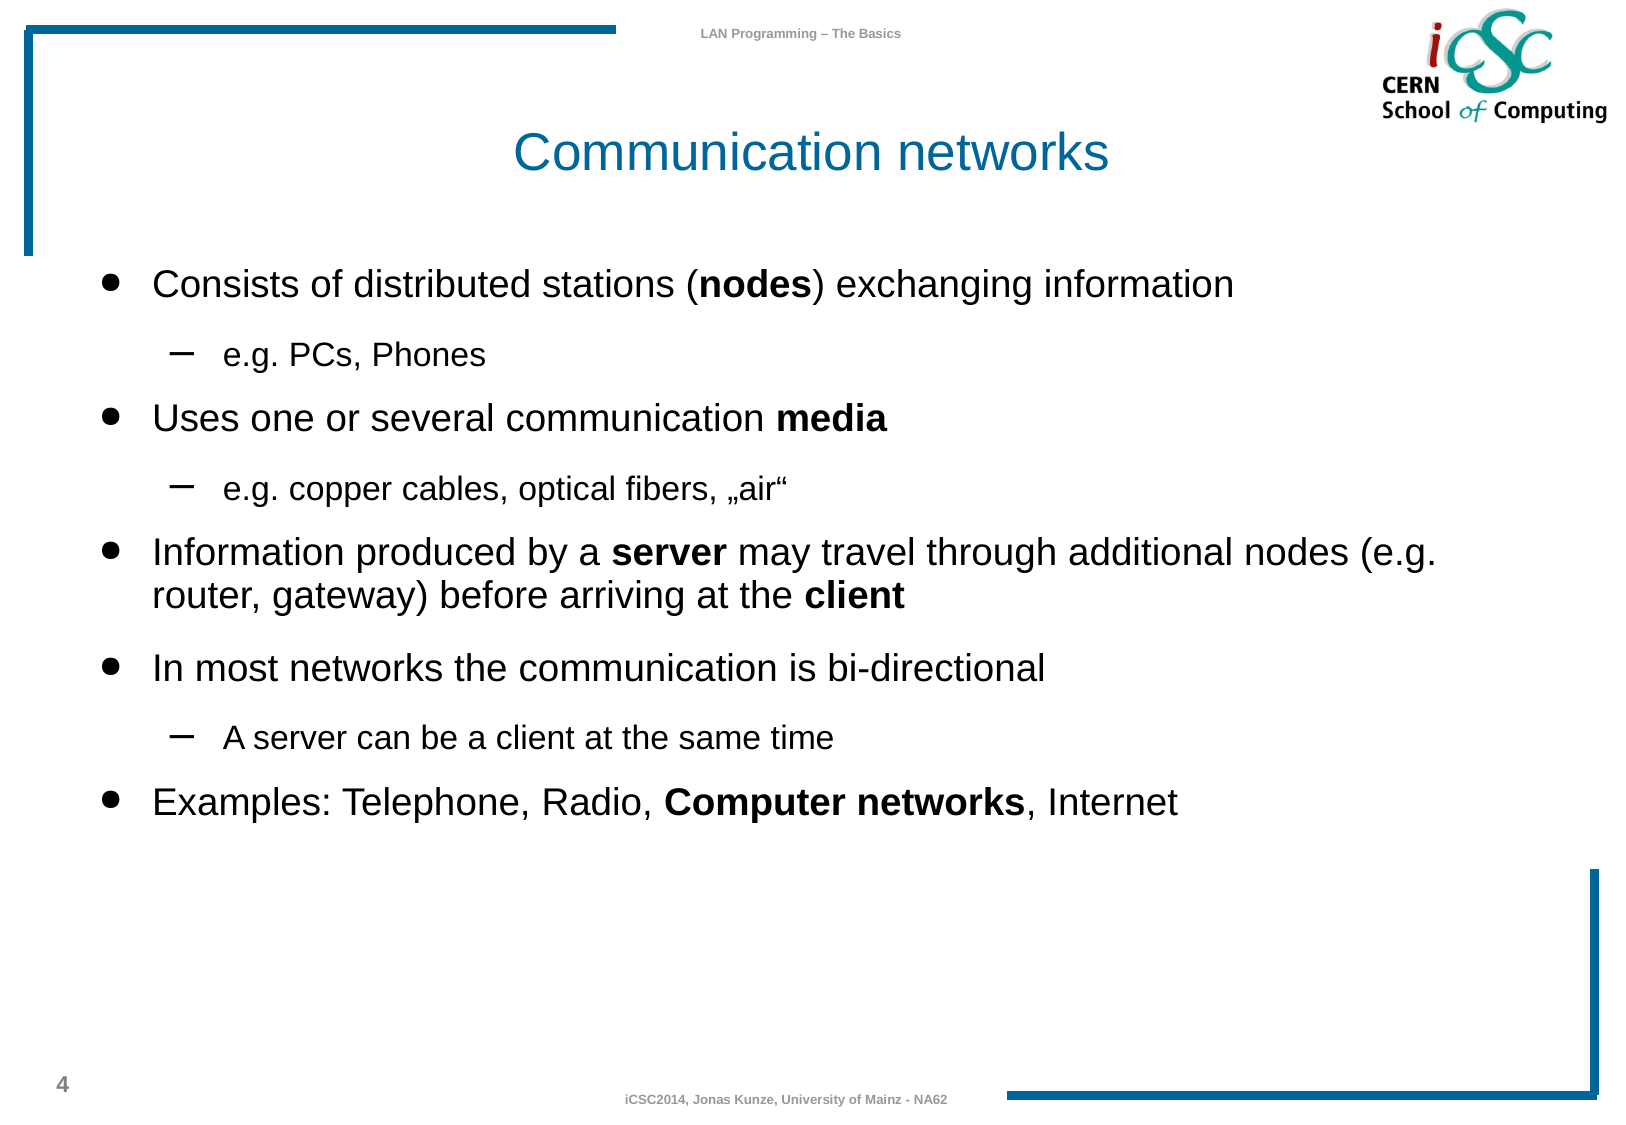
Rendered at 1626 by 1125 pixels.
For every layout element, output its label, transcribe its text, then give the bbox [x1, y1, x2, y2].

title Communication networks [81, 44, 1544, 233]
picture [1381, 8, 1608, 125]
list Consists of distributed stations (nodes) exchanging information e.g. PCs, Phones Uses one or several communication media e.g. copper cables, optical fibers, „air“ Information produced by a server may travel through additional nodes (e.g. router, gateway) before arriving at the client In most networks the communication is bi-directional A server can be a client at the same time Examples: Telephone, Radio, Computer networks, Internet [81, 263, 1544, 916]
